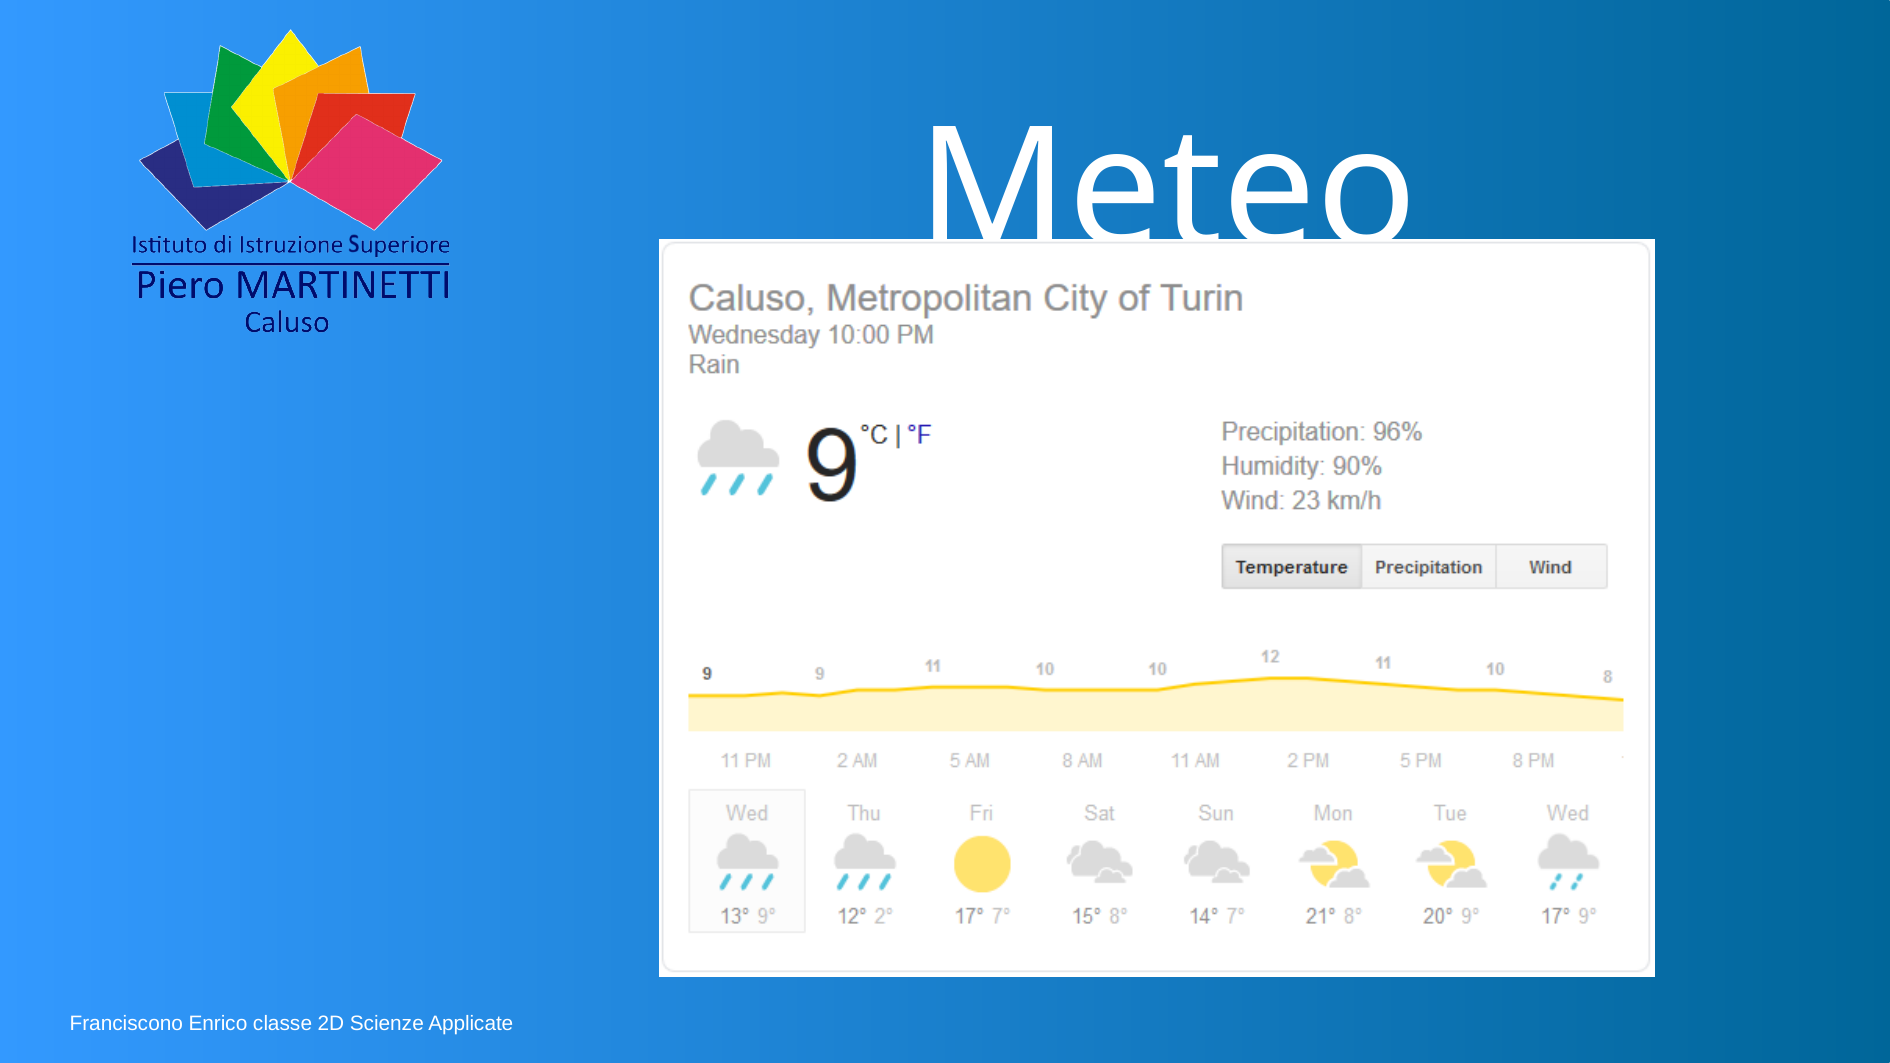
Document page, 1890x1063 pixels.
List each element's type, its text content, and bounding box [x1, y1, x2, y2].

picture [0, 23, 591, 355]
text_box Meteo [591, 59, 1760, 268]
text_box Franciscono Enrico classe 2D Scienze Applicate [54, 1004, 628, 1063]
picture [659, 239, 1655, 977]
